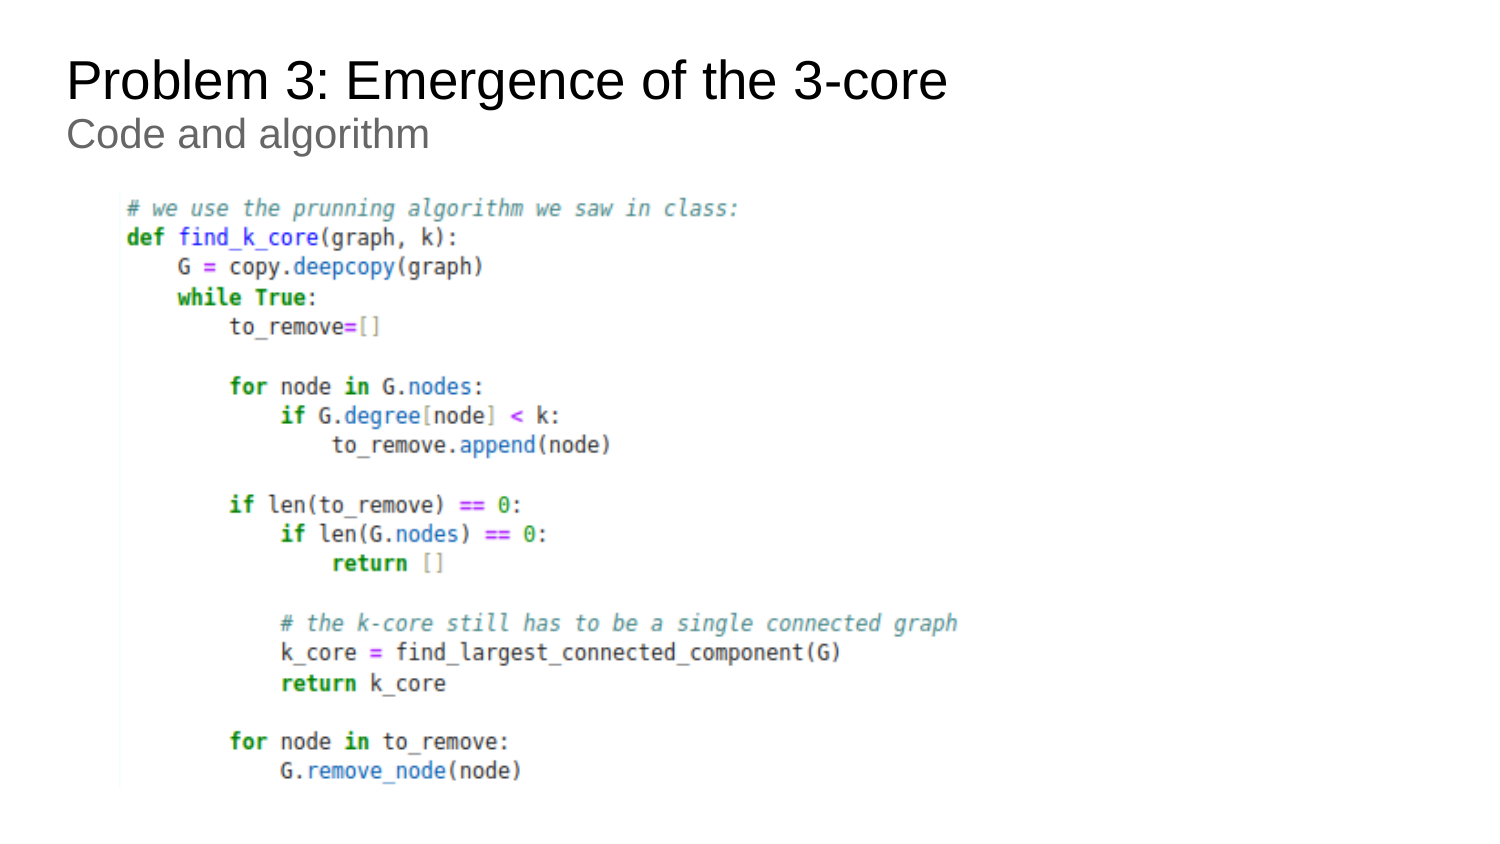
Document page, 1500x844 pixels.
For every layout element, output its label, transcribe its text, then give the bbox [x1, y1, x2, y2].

title Problem 3: Emergence of the 3-core Code and algorithm [51, 34, 1449, 174]
picture [119, 191, 970, 788]
